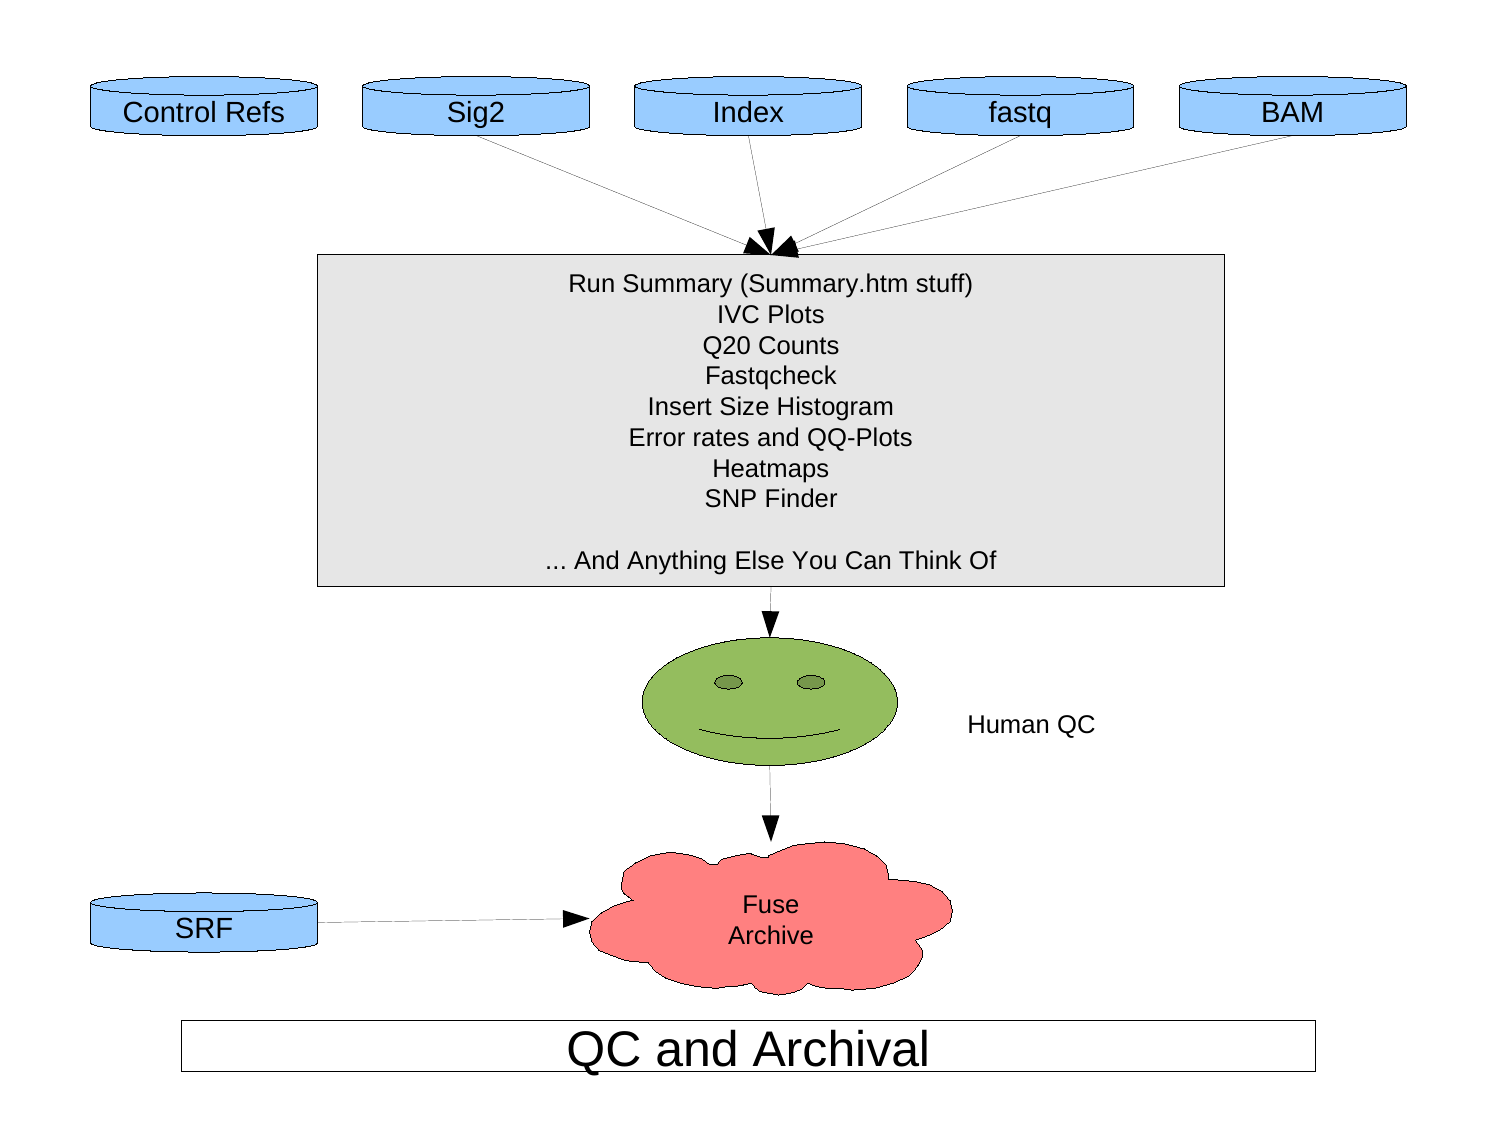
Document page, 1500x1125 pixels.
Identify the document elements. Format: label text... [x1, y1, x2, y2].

text_box Fuse Archive [589, 841, 953, 996]
text_box QC and Archival [573, 1035, 598, 1063]
text_box Sig2 [362, 76, 590, 136]
text_box SRF [90, 892, 318, 953]
text_box Run Summary (Summary.htm stuff) IVC Plots Q20 Counts Fastqcheck Insert Size Histogram Error rates and QQ-Plots Heatmaps SNP Finder ... And Anything Else You Can Think Of [317, 254, 1225, 587]
text_box QC and Archival [181, 1020, 1316, 1072]
text_box fastq [907, 76, 1134, 136]
text_box BAM [1179, 76, 1407, 136]
text_box Index [634, 76, 862, 136]
text_box Control Refs [90, 76, 318, 136]
text_box [642, 637, 898, 766]
text_box Human QC [952, 700, 1234, 746]
